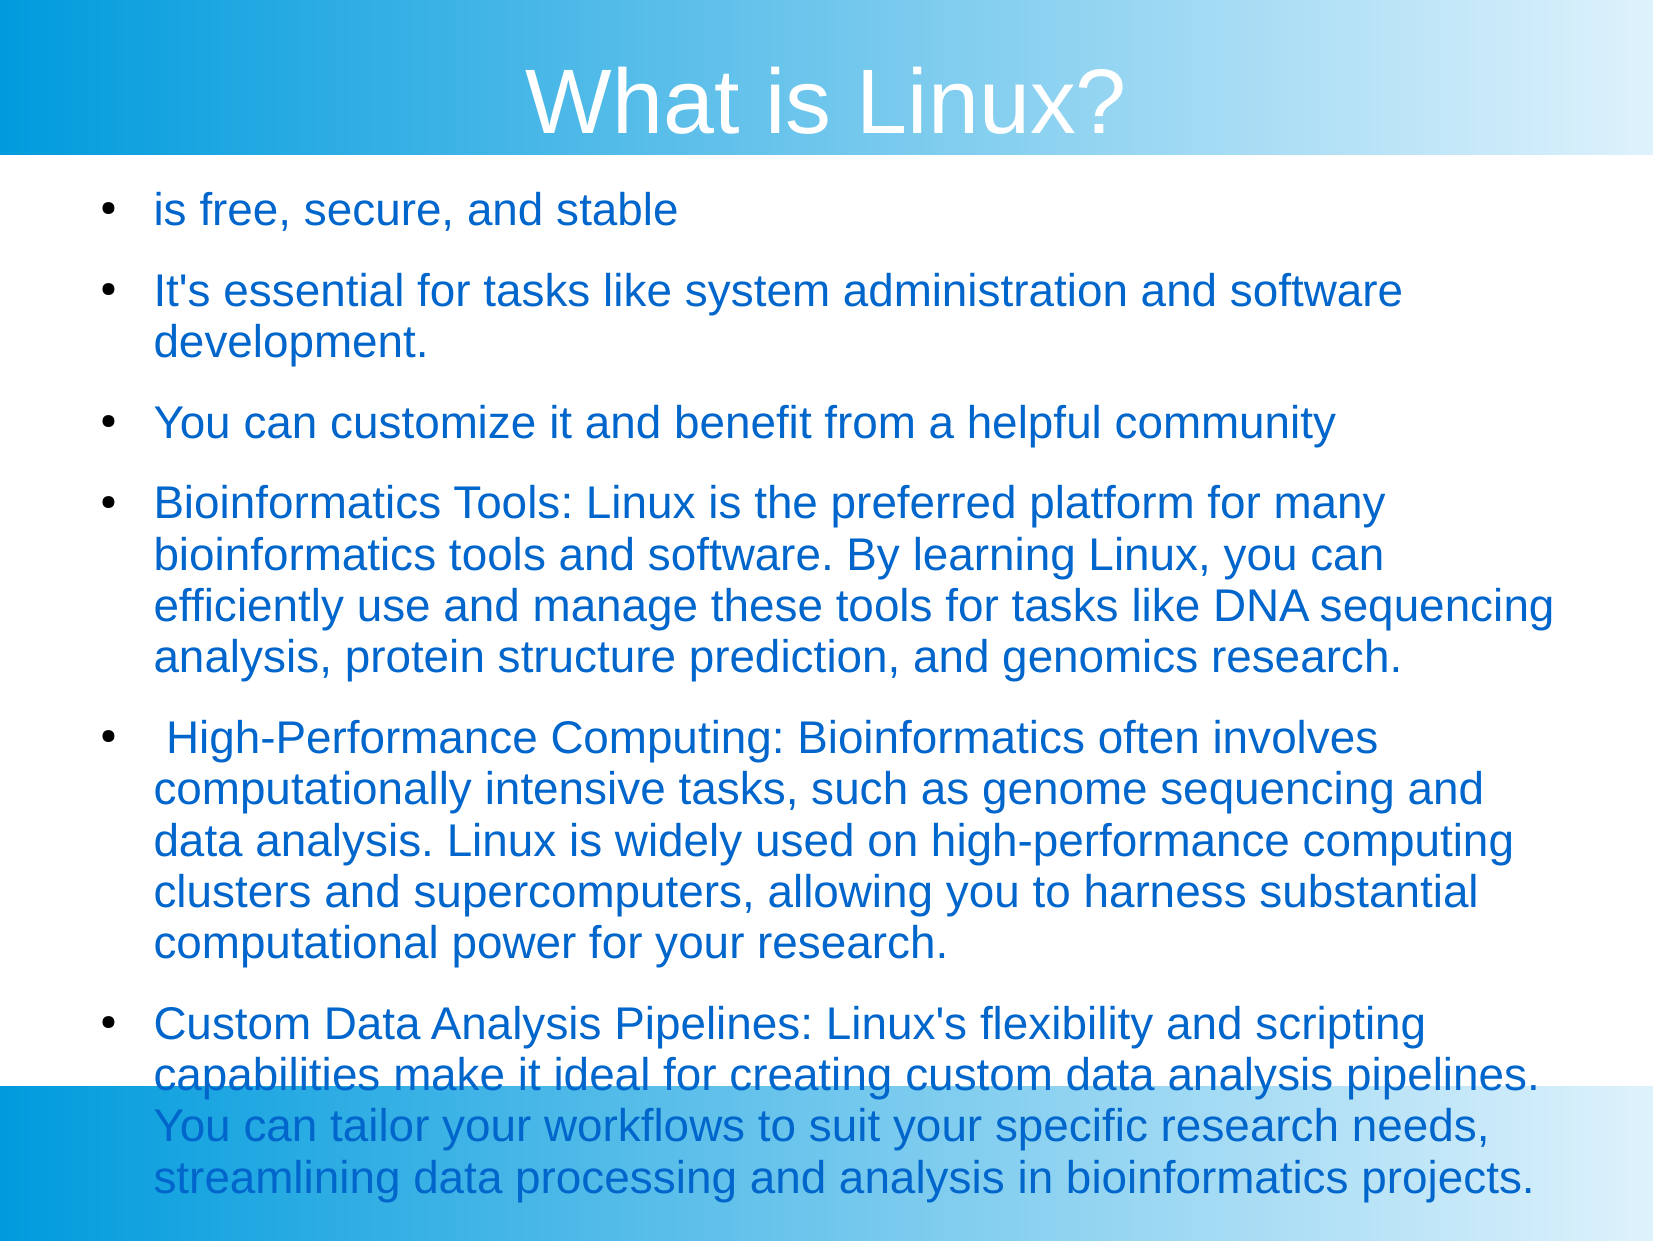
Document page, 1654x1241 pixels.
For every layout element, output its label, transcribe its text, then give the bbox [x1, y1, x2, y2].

list is free, secure, and stable It's essential for tasks like system administration and software development. You can customize it and benefit from a helpful community Bioinformatics Tools: Linux is the preferred platform for many bioinformatics tools and software. By learning Linux, you can efficiently use and manage these tools for tasks like DNA sequencing analysis, protein structure prediction, and genomics research. High-Performance Computing: Bioinformatics often involves computationally intensive tasks, such as genome sequencing and data analysis. Linux is widely used on high-performance computing clusters and supercomputers, allowing you to harness substantial computational power for your research. Custom Data Analysis Pipelines: Linux's flexibility and scripting capabilities make it ideal for creating custom data analysis pipelines. You can tailor your workflows to suit your specific research needs, streamlining data processing and analysis in bioinformatics projects. [82, 183, 1571, 1066]
title What is Linux? [82, 49, 1571, 155]
